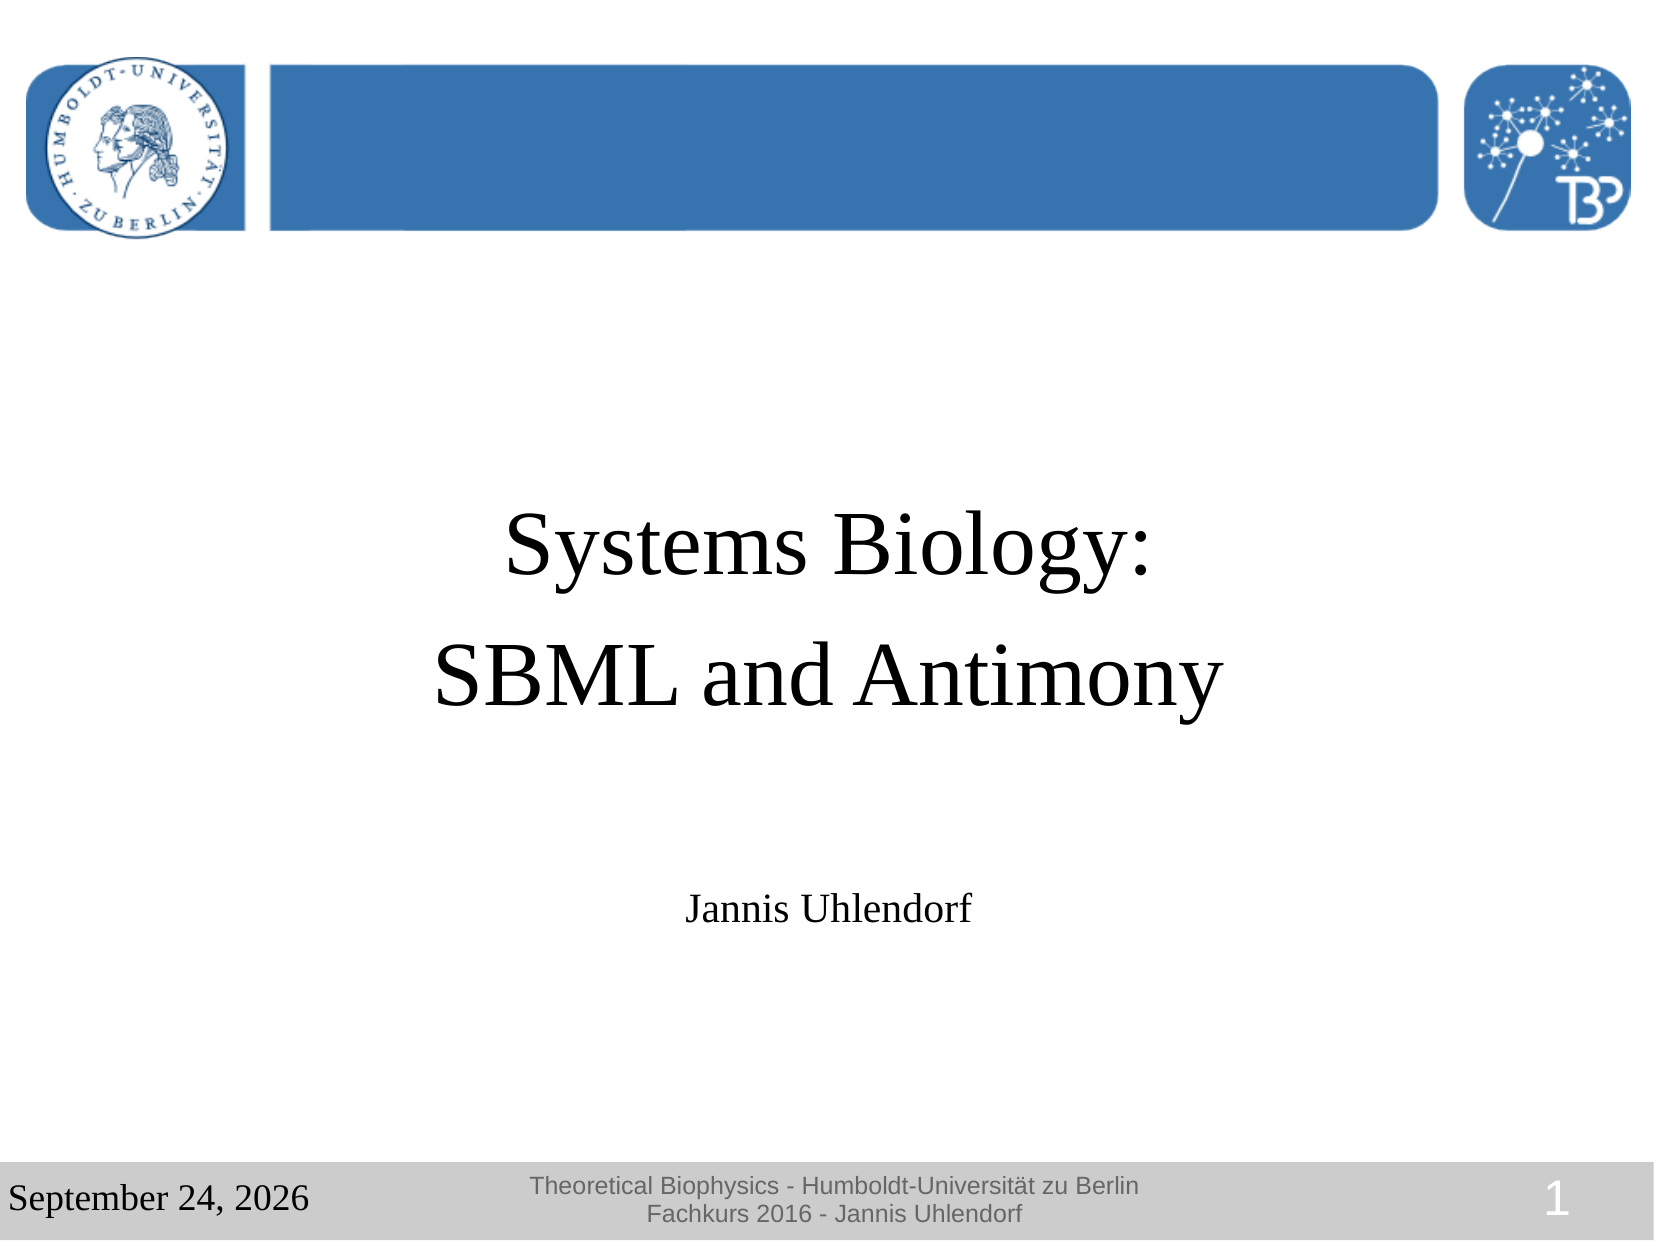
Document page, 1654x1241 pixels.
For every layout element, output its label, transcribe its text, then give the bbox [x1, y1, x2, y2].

list Systems Biology: SBML and Antimony Jannis Uhlendorf [84, 193, 1574, 1013]
picture [26, 57, 1631, 248]
